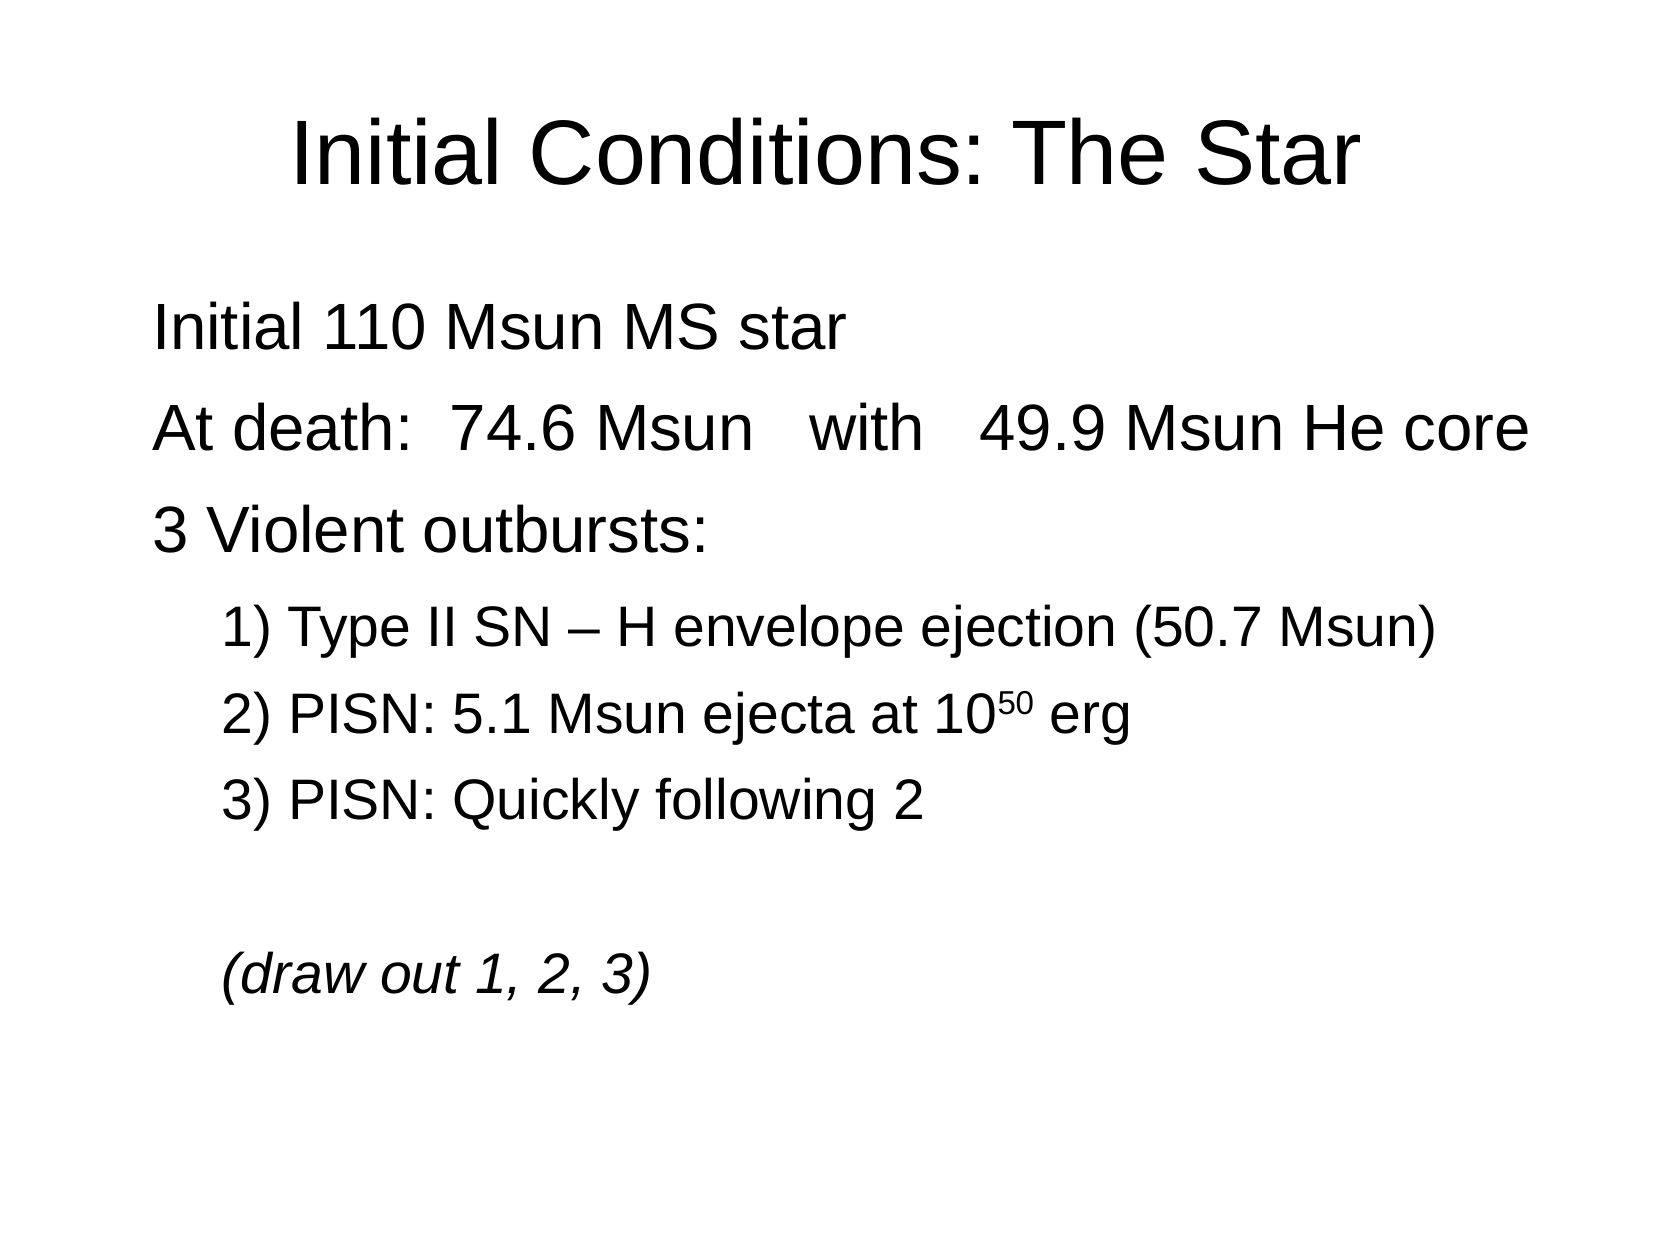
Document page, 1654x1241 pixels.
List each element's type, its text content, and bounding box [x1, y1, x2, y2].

list Initial 110 Msun MS star At death: 74.6 Msun with 49.9 Msun He core 3 Violent outbursts: 1) Type II SN – H envelope ejection (50.7 Msun) 2) PISN: 5.1 Msun ejecta at 1050 erg 3) PISN: Quickly following 2 (draw out 1, 2, 3) [82, 290, 1571, 1010]
title Initial Conditions: The Star [82, 49, 1571, 257]
